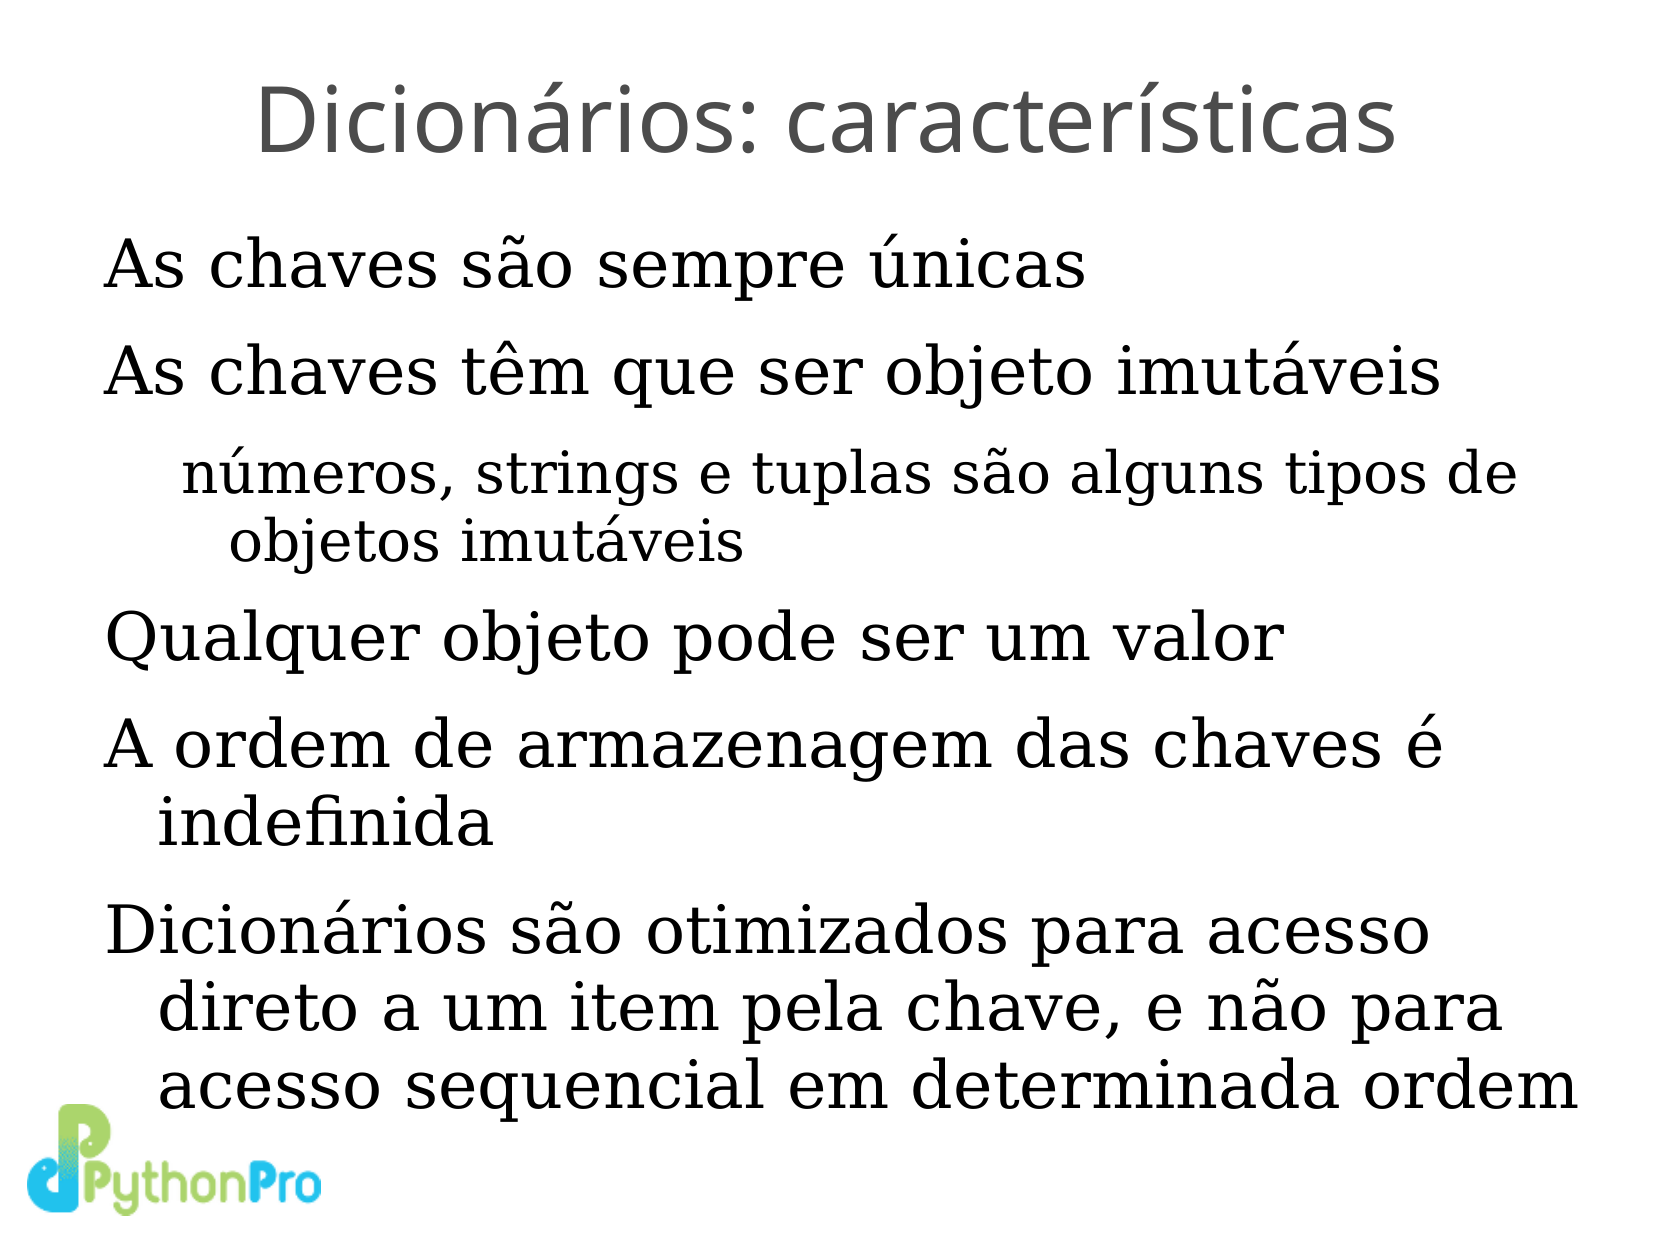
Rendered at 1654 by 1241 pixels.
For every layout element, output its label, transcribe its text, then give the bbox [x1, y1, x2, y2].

title Dicionários: características [82, 13, 1571, 222]
list As chaves são sempre únicas As chaves têm que ser objeto imutáveis números, strings e tuplas são alguns tipos de objetos imutáveis Qualquer objeto pode ser um valor A ordem de armazenagem das chaves é indefinida Dicionários são otimizados para acesso direto a um item pela chave, e não para acesso sequencial em determinada ordem [86, 225, 1613, 1126]
picture [27, 1104, 321, 1216]
